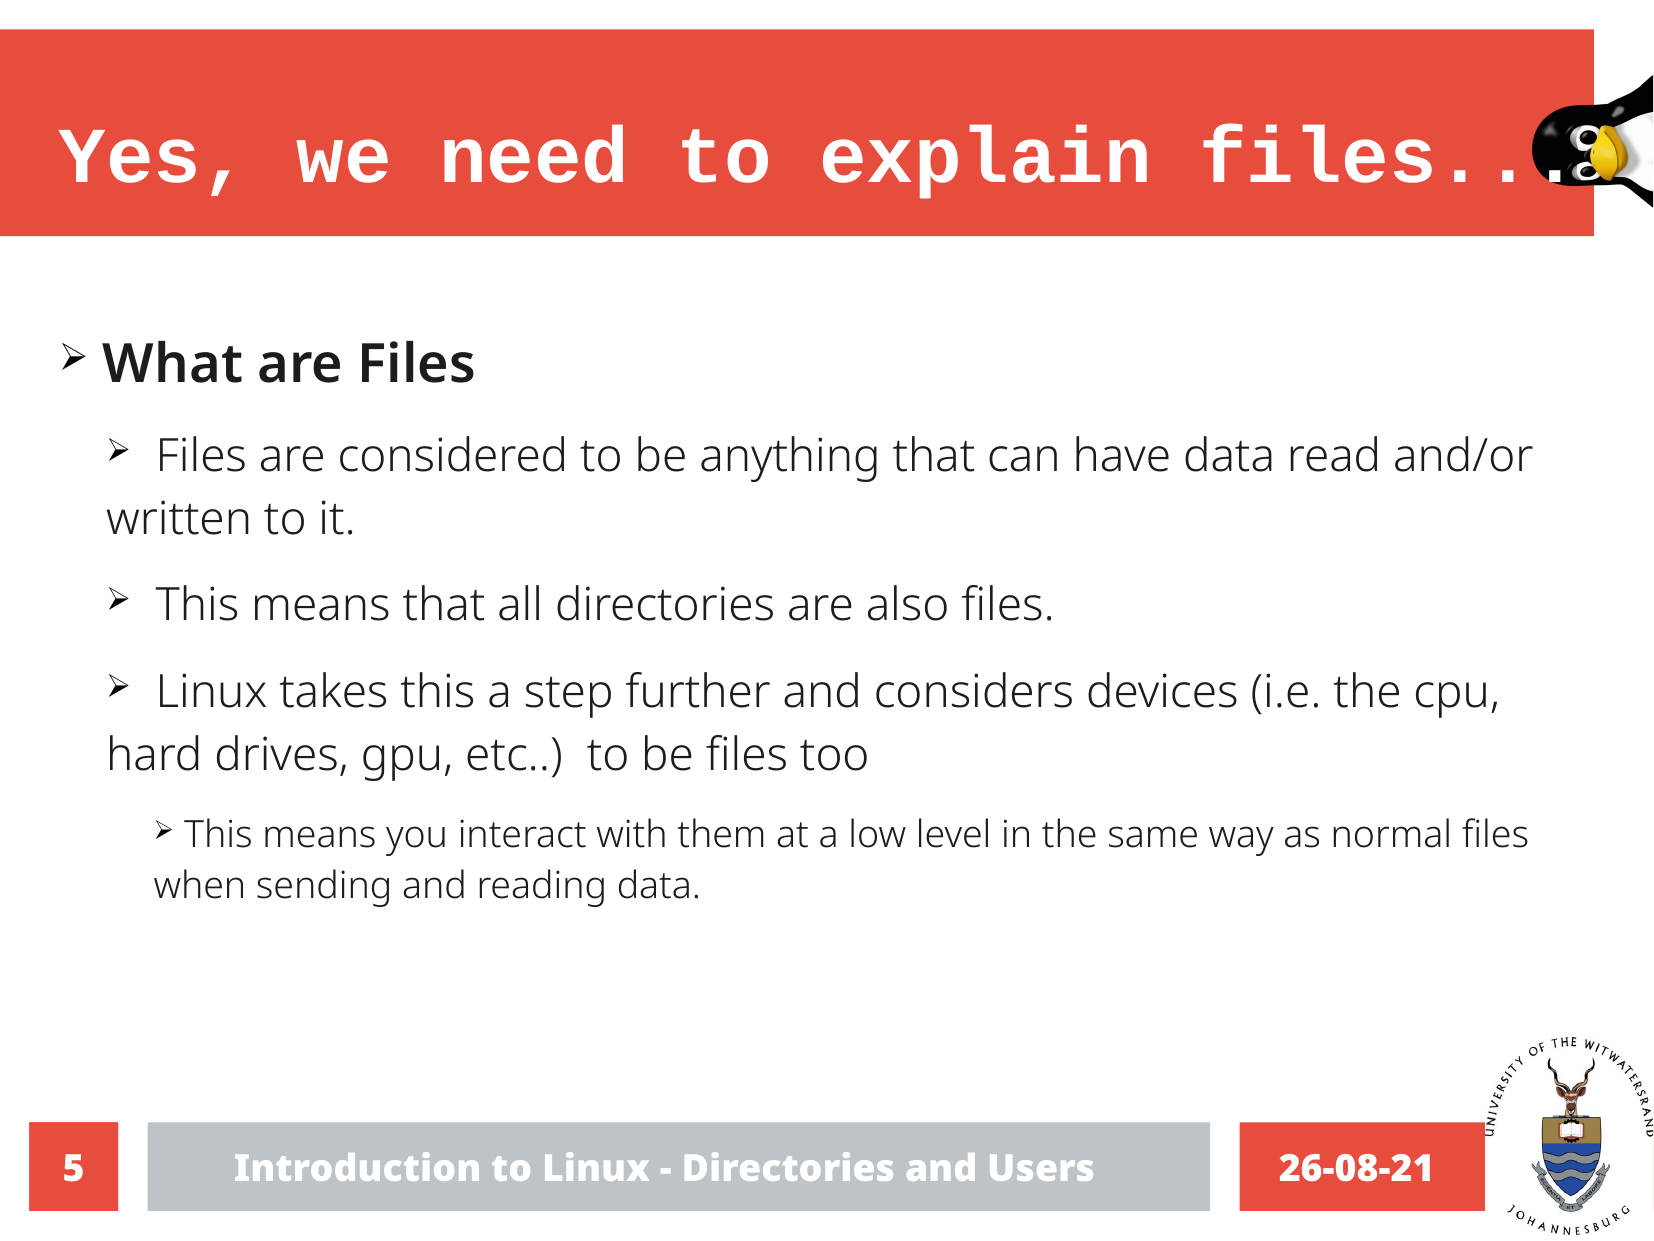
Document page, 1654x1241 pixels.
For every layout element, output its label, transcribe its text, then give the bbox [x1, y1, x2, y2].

list What are Files Files are considered to be anything that can have data read and/or written to it. This means that all directories are also files. Linux takes this a step further and considers devices (i.e. the cpu, hard drives, gpu, etc..) to be files too This means you interact with them at a low level in the same way as normal files when sending and reading data. [58, 324, 1559, 1093]
title Yes, we need to explain files... [58, 59, 1594, 207]
picture [1485, 1037, 1654, 1235]
picture [1515, 24, 1654, 276]
